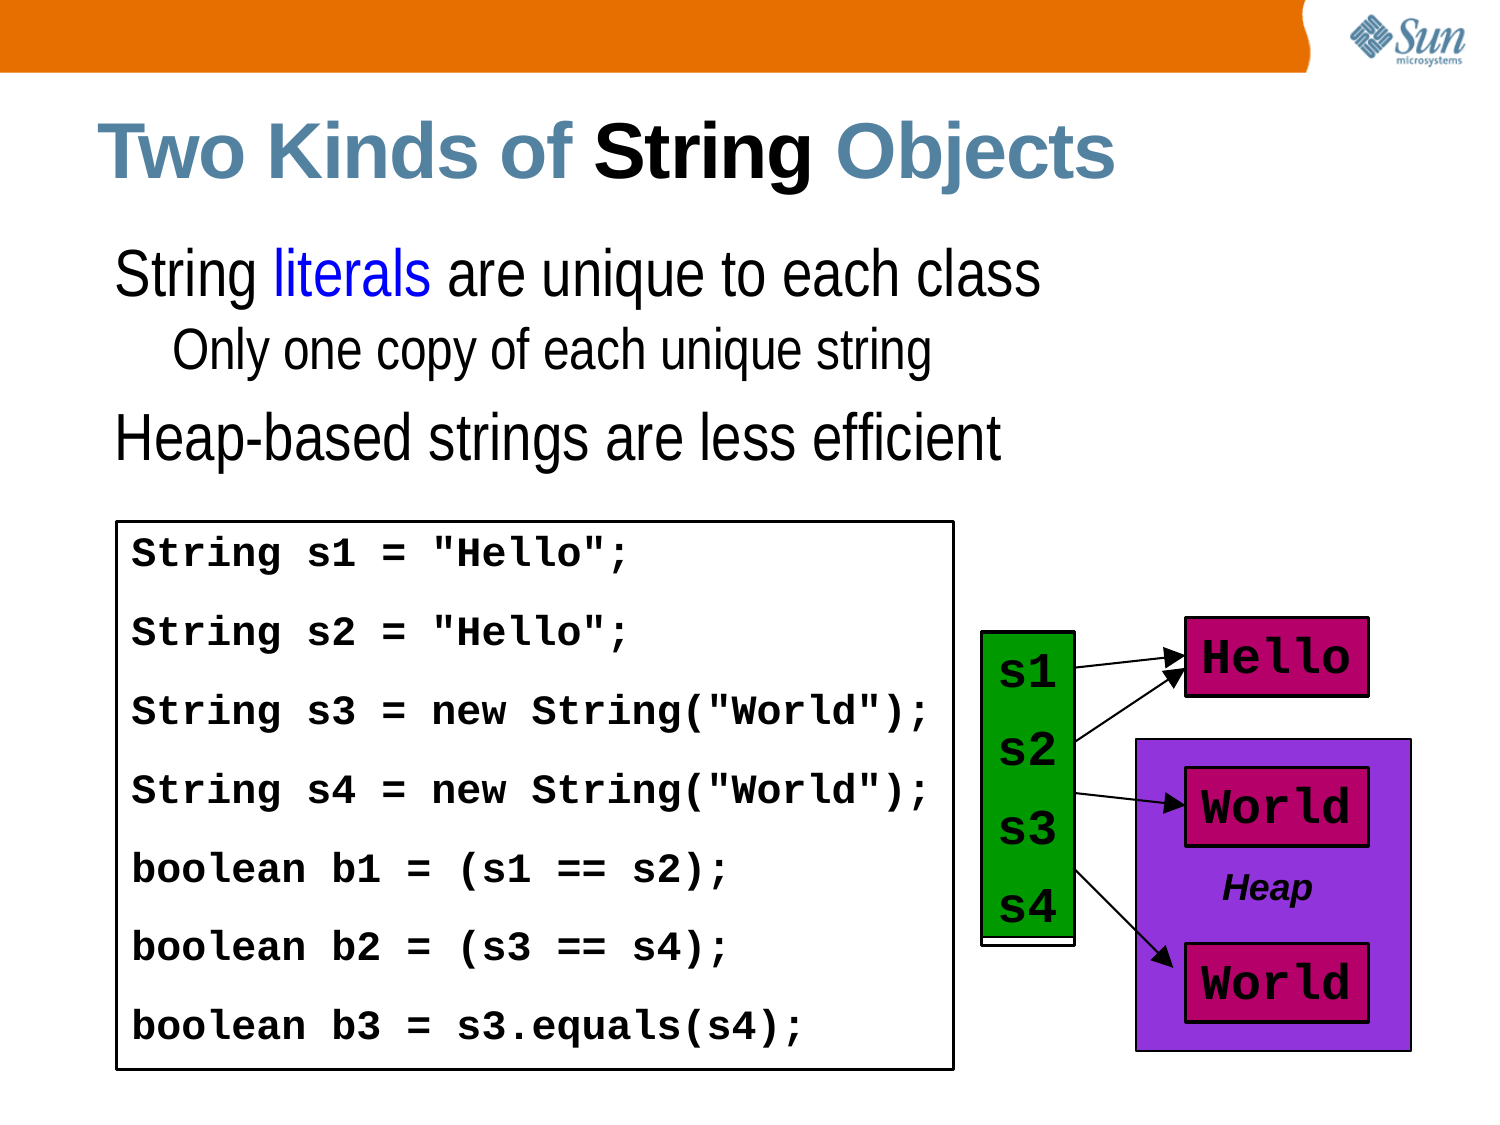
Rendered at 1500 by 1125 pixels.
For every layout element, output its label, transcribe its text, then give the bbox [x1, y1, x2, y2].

text_box Heap [1206, 855, 1329, 916]
list String literals are unique to each class Only one copy of each unique string Heap-based strings are less efficient [95, 244, 1467, 501]
text_box String s1 = "Hello"; String s2 = "Hello"; String s3 = new String("World"); String s4 = new String("World"); boolean b1 = (s1 == s2); boolean b2 = (s3 == s4); boolean b3 = s3.equals(s4); [116, 521, 954, 1070]
text_box World [1185, 767, 1369, 845]
text_box s1 s2 s3 s4 [981, 631, 1075, 939]
text_box [1135, 738, 1411, 1052]
picture [0, 0, 1500, 75]
title Two Kinds of String Objects [97, 115, 1460, 222]
text_box Hello [1185, 617, 1369, 695]
text_box World [1185, 943, 1369, 1022]
